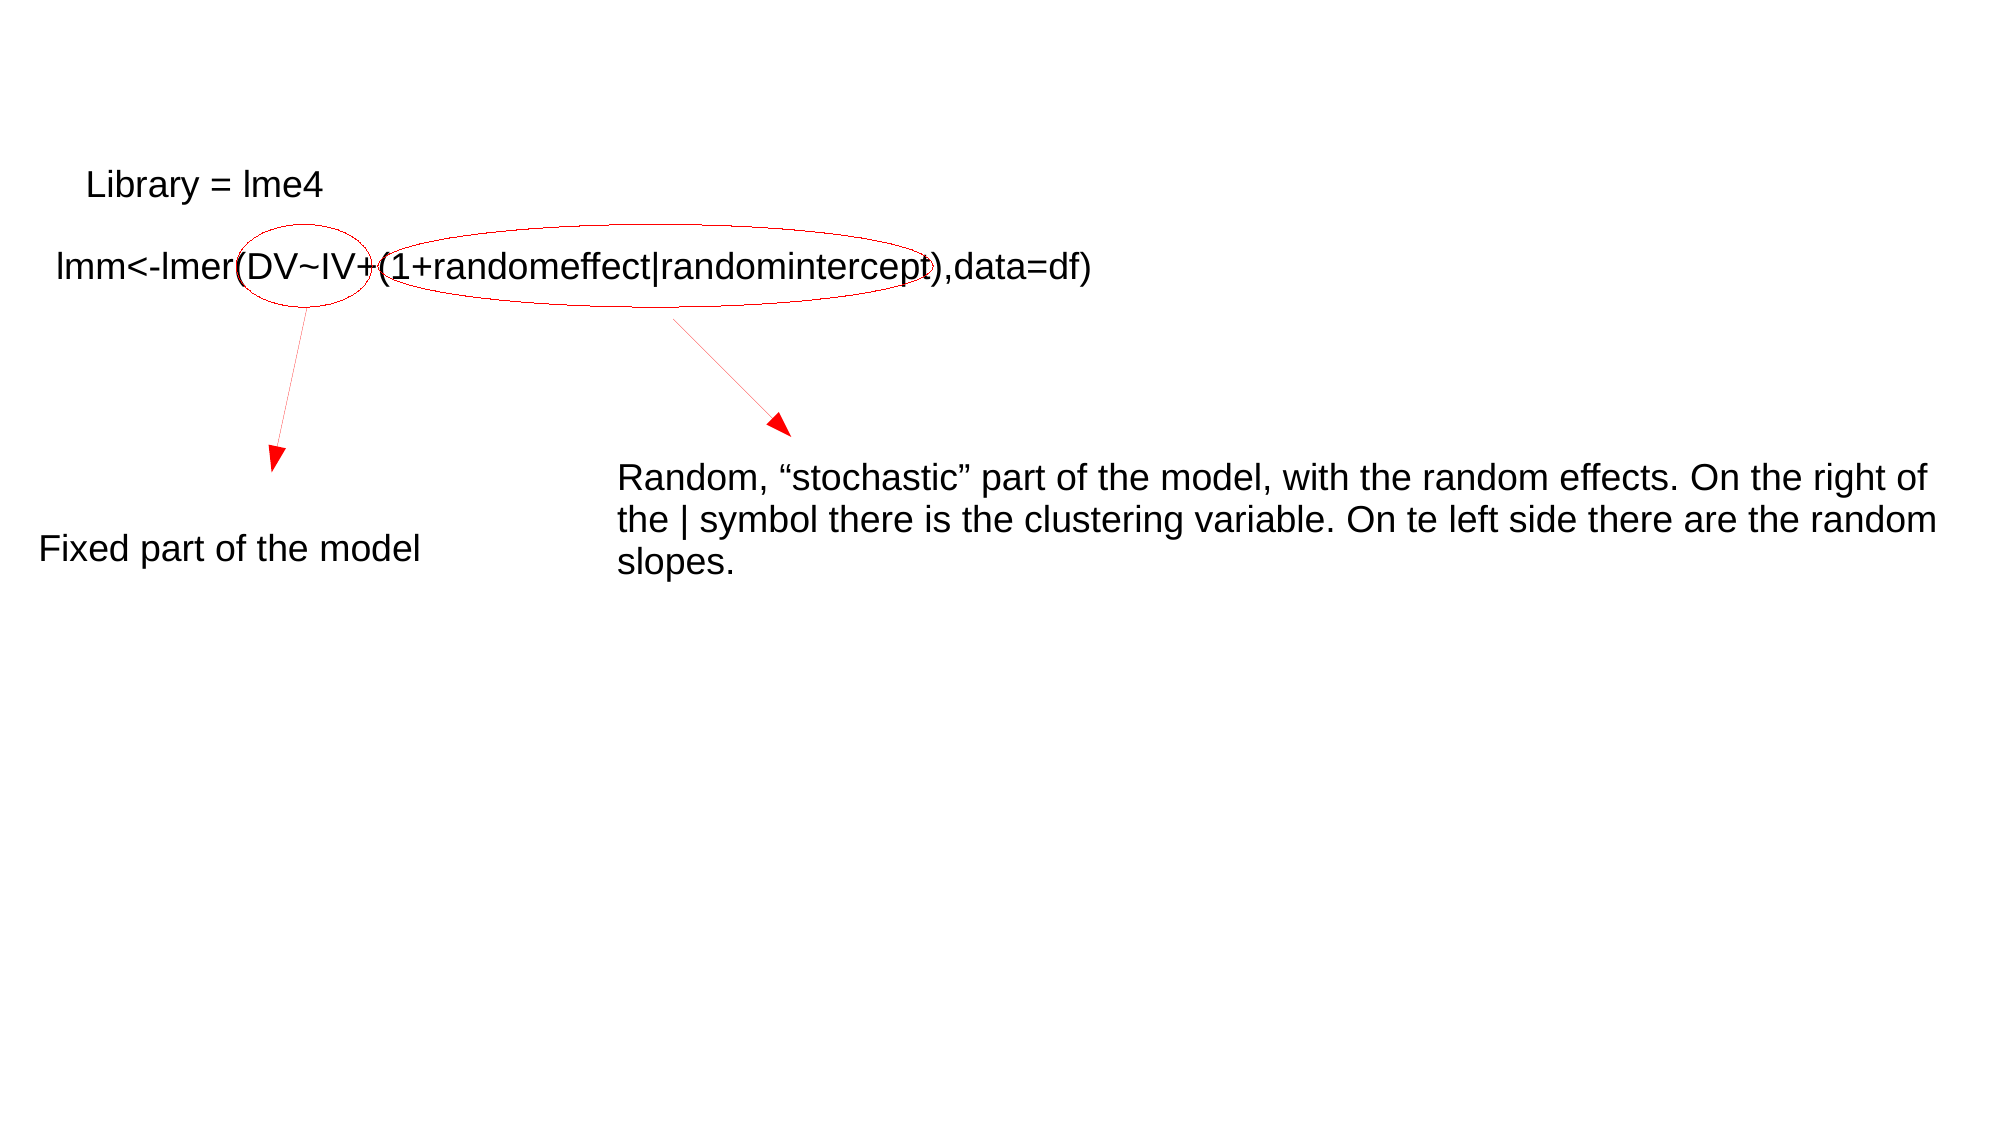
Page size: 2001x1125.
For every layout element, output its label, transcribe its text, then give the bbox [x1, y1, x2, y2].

text_box Library = lme4 [70, 155, 1347, 213]
text_box Random, “stochastic” part of the model, with the random effects. On the right of the | symbol there is the clustering variable. On te left side there are the random slopes. [602, 448, 1985, 632]
text_box Fixed part of the model [23, 519, 473, 661]
text_box lmm<-lmer(DV~IV+(1+randomeffect|randomintercept),data=df) [41, 238, 1317, 296]
text_box [0, 226, 1252, 284]
